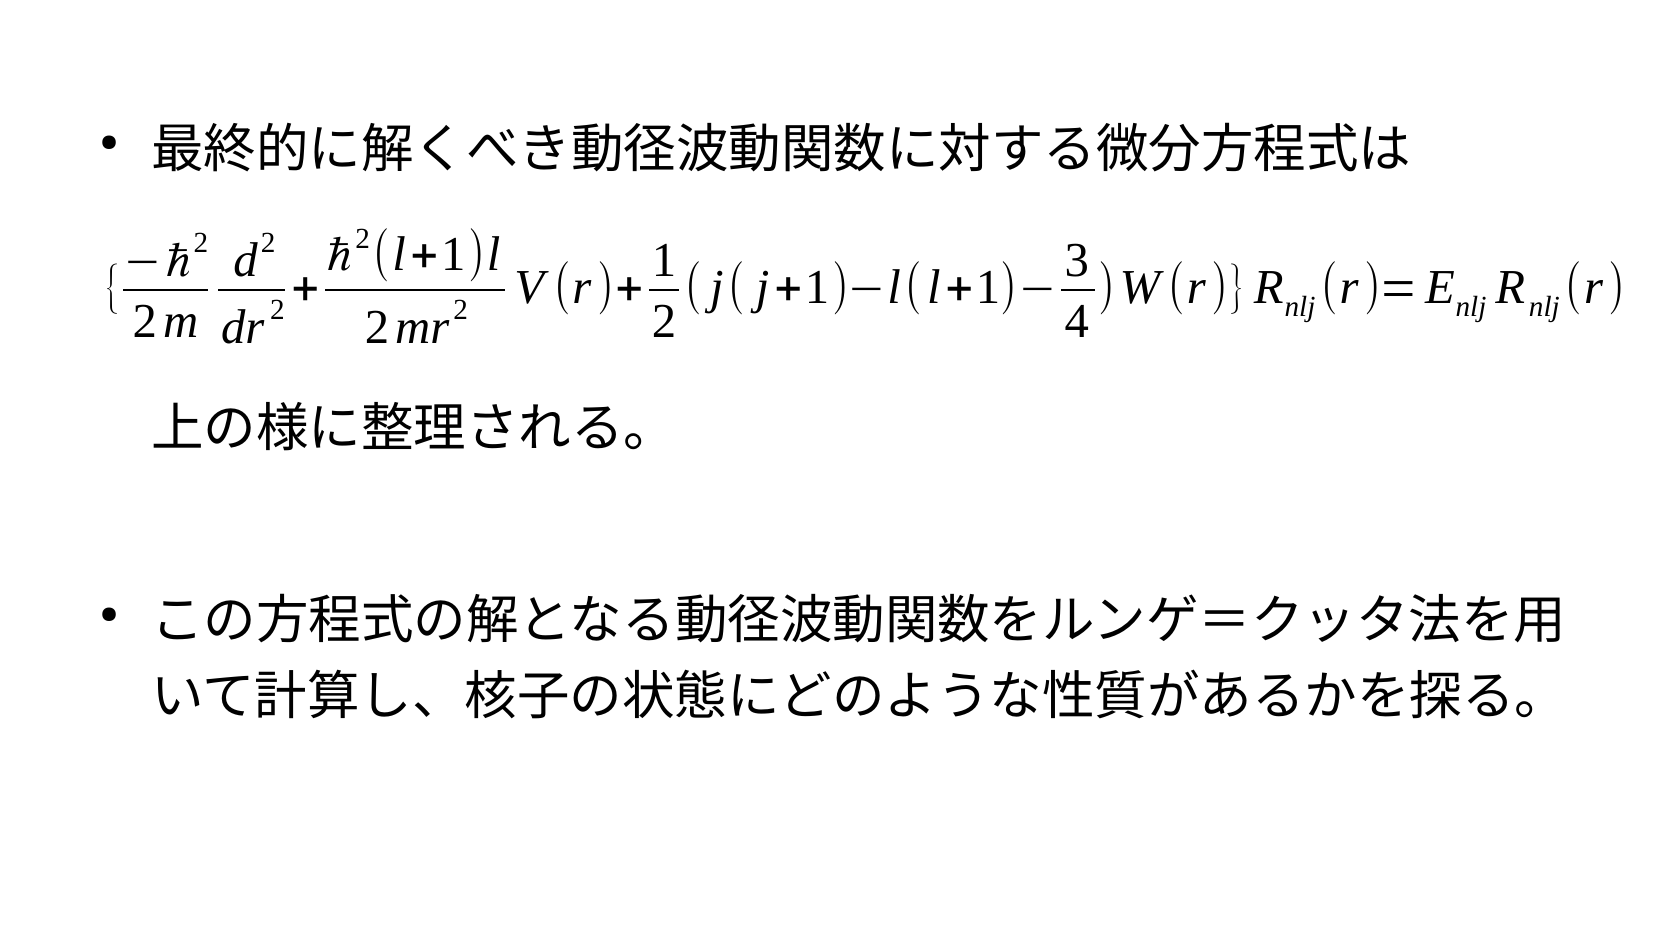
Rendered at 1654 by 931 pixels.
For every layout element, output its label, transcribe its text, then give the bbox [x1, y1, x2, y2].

chart [92, 221, 1636, 355]
list 最終的に解くべき動径波動関数に対する微分方程式は 上の様に整理される。 この方程式の解となる動径波動関数をルンゲ＝クッタ法を用いて計算し、核子の状態にどのような性質があるかを探る。 [82, 106, 1571, 758]
